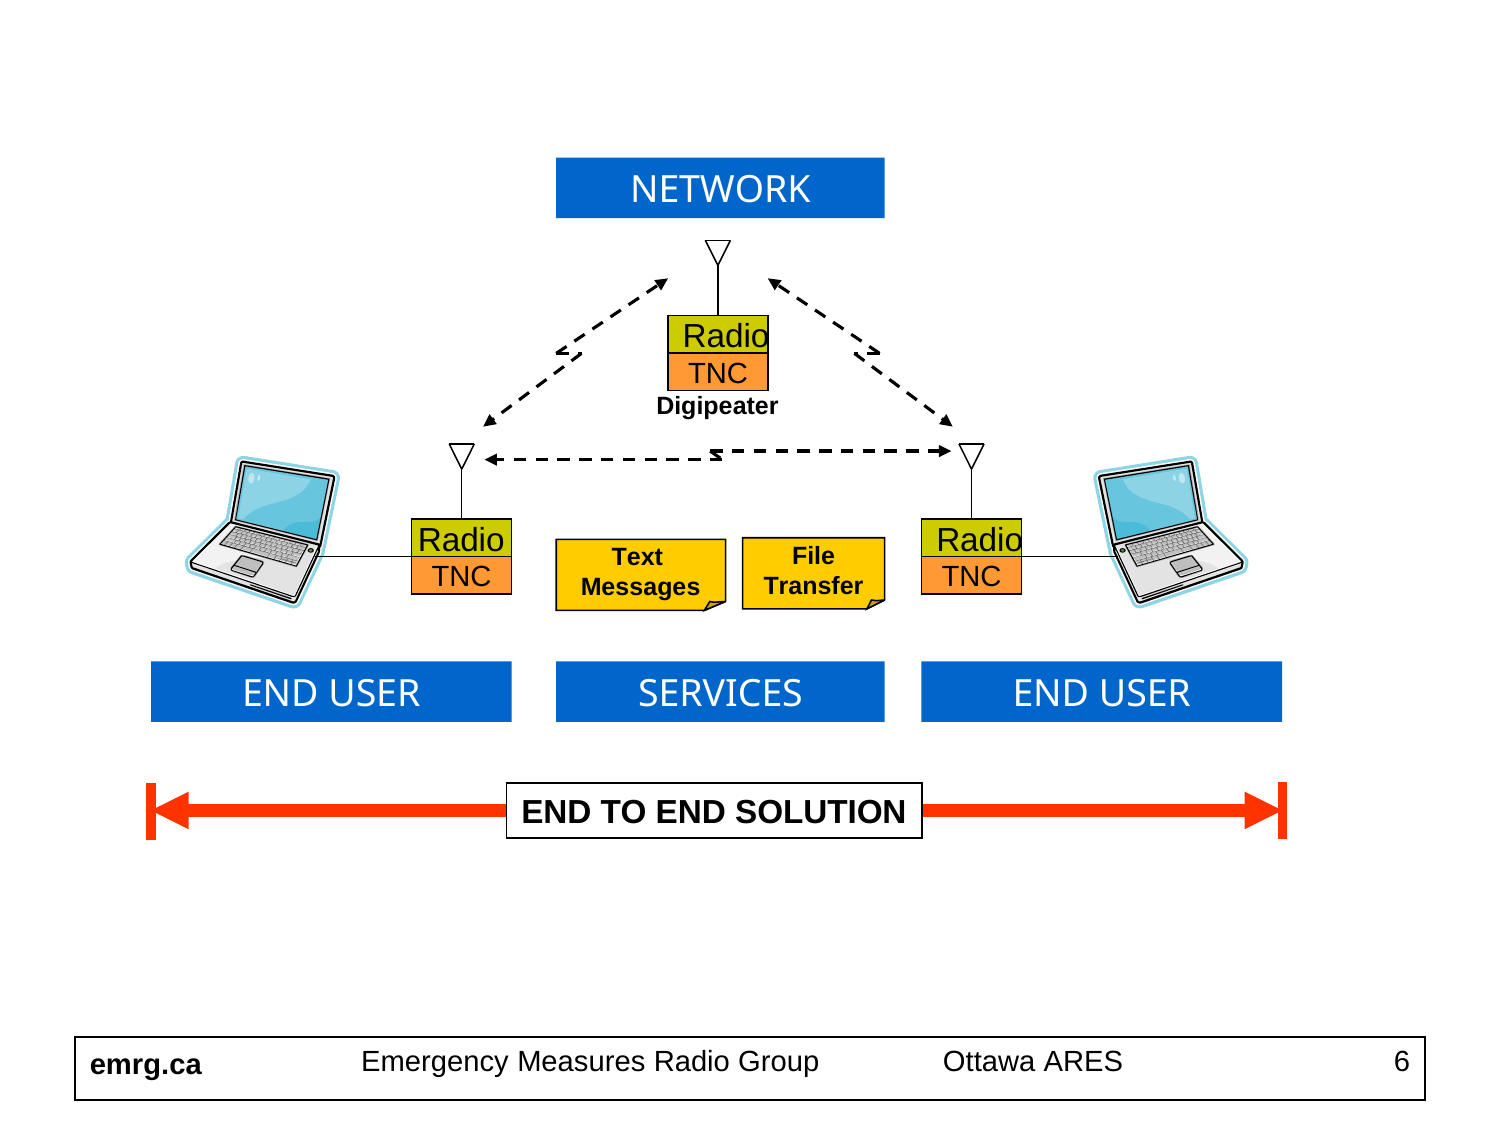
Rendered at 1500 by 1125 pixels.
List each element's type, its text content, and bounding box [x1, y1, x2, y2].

picture [1092, 455, 1249, 609]
text_box NETWORK [556, 157, 885, 219]
text_box Text Messages [556, 539, 726, 611]
text_box Radio [667, 315, 768, 353]
text_box TNC [710, 367, 719, 381]
text_box Radio [921, 518, 1022, 557]
text_box TNC [667, 353, 768, 381]
text_box Digipeater [641, 381, 794, 427]
picture [184, 455, 341, 609]
text_box TNC [411, 557, 512, 594]
text_box TNC [921, 557, 1022, 594]
text_box Radio [411, 518, 512, 557]
text_box END USER [151, 661, 512, 722]
text_box SERVICES [556, 661, 885, 722]
text_box END TO END SOLUTION [506, 782, 922, 839]
text_box END USER [921, 661, 1283, 722]
text_box File Transfer [742, 537, 885, 609]
